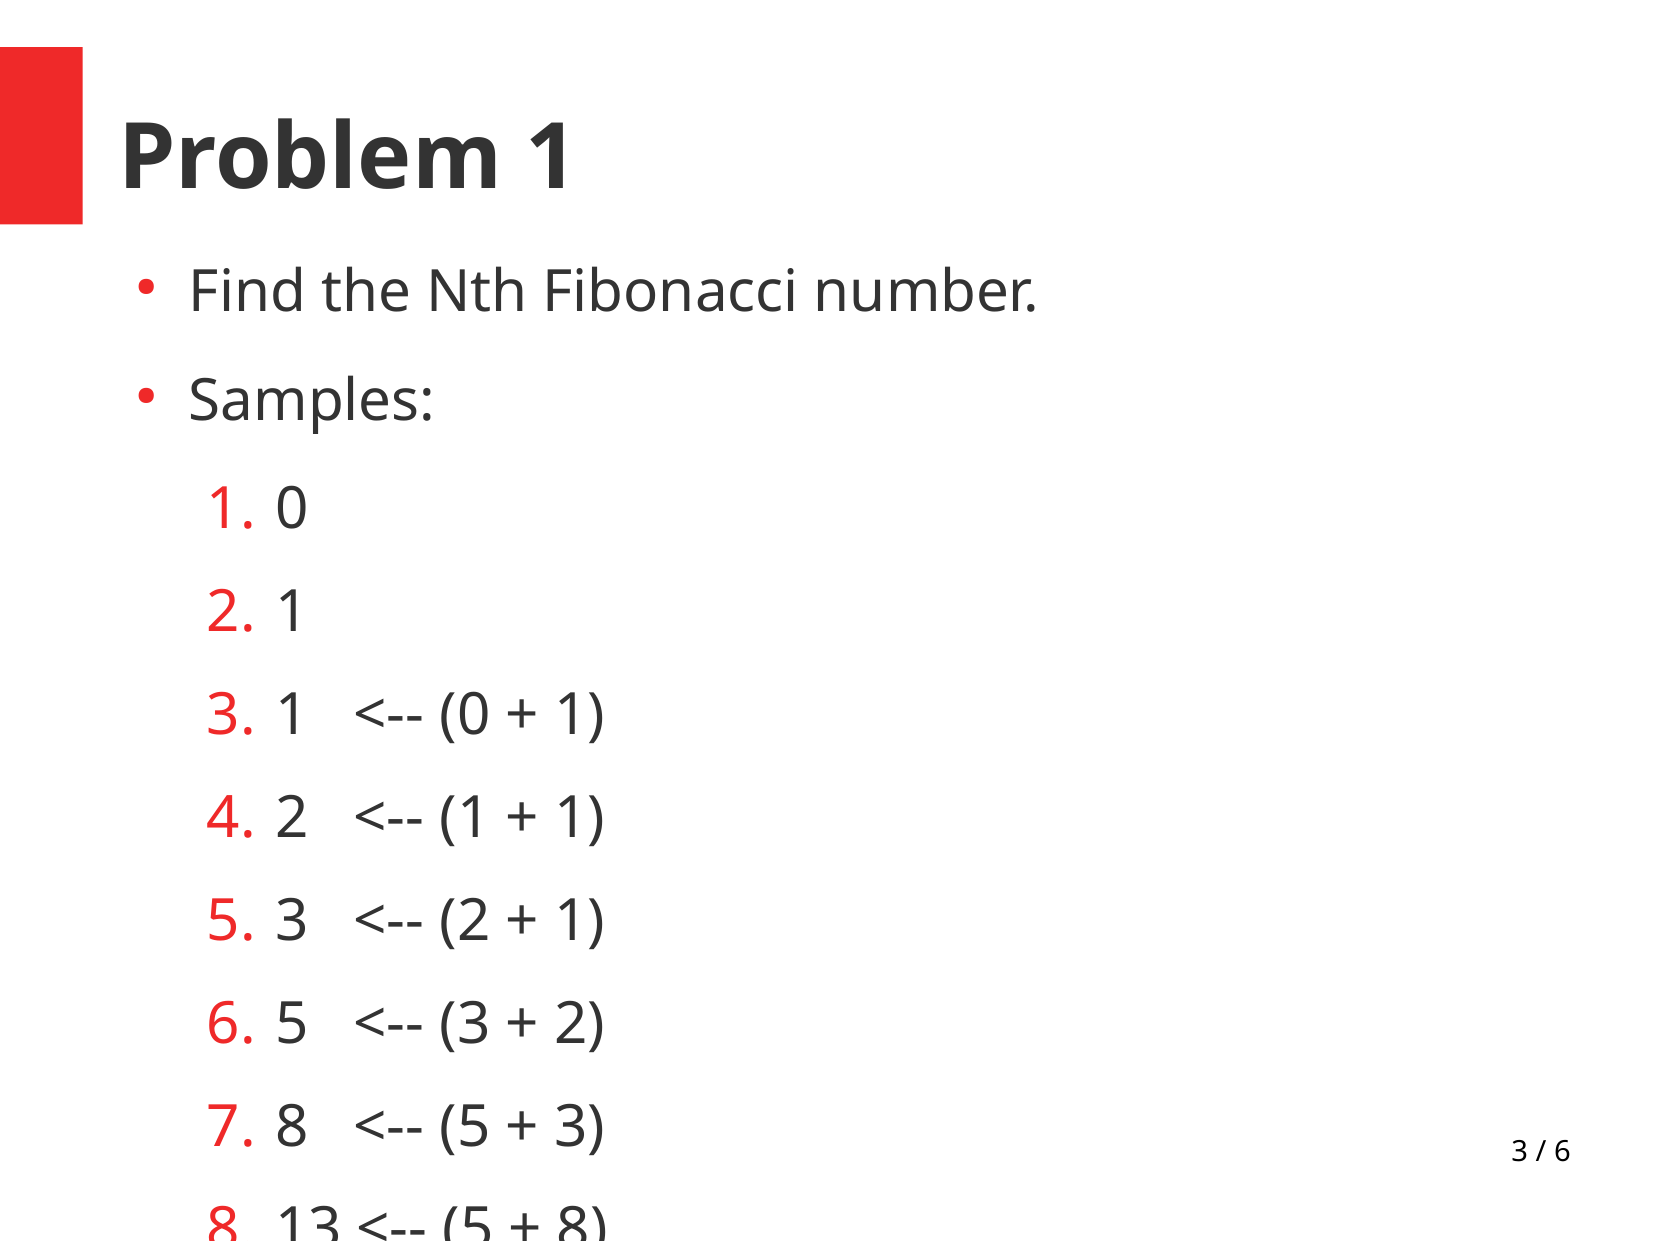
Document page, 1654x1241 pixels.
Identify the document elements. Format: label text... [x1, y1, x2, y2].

list Find the Nth Fibonacci number. Samples: 0 1 1 <-- (0 + 1) 2 <-- (1 + 1) 3 <-- (2 + 1) 5 <-- (3 + 2) 8 <-- (5 + 3) 13 <-- (5 + 8) [118, 249, 1536, 1193]
title Problem 1 [118, 49, 1571, 257]
